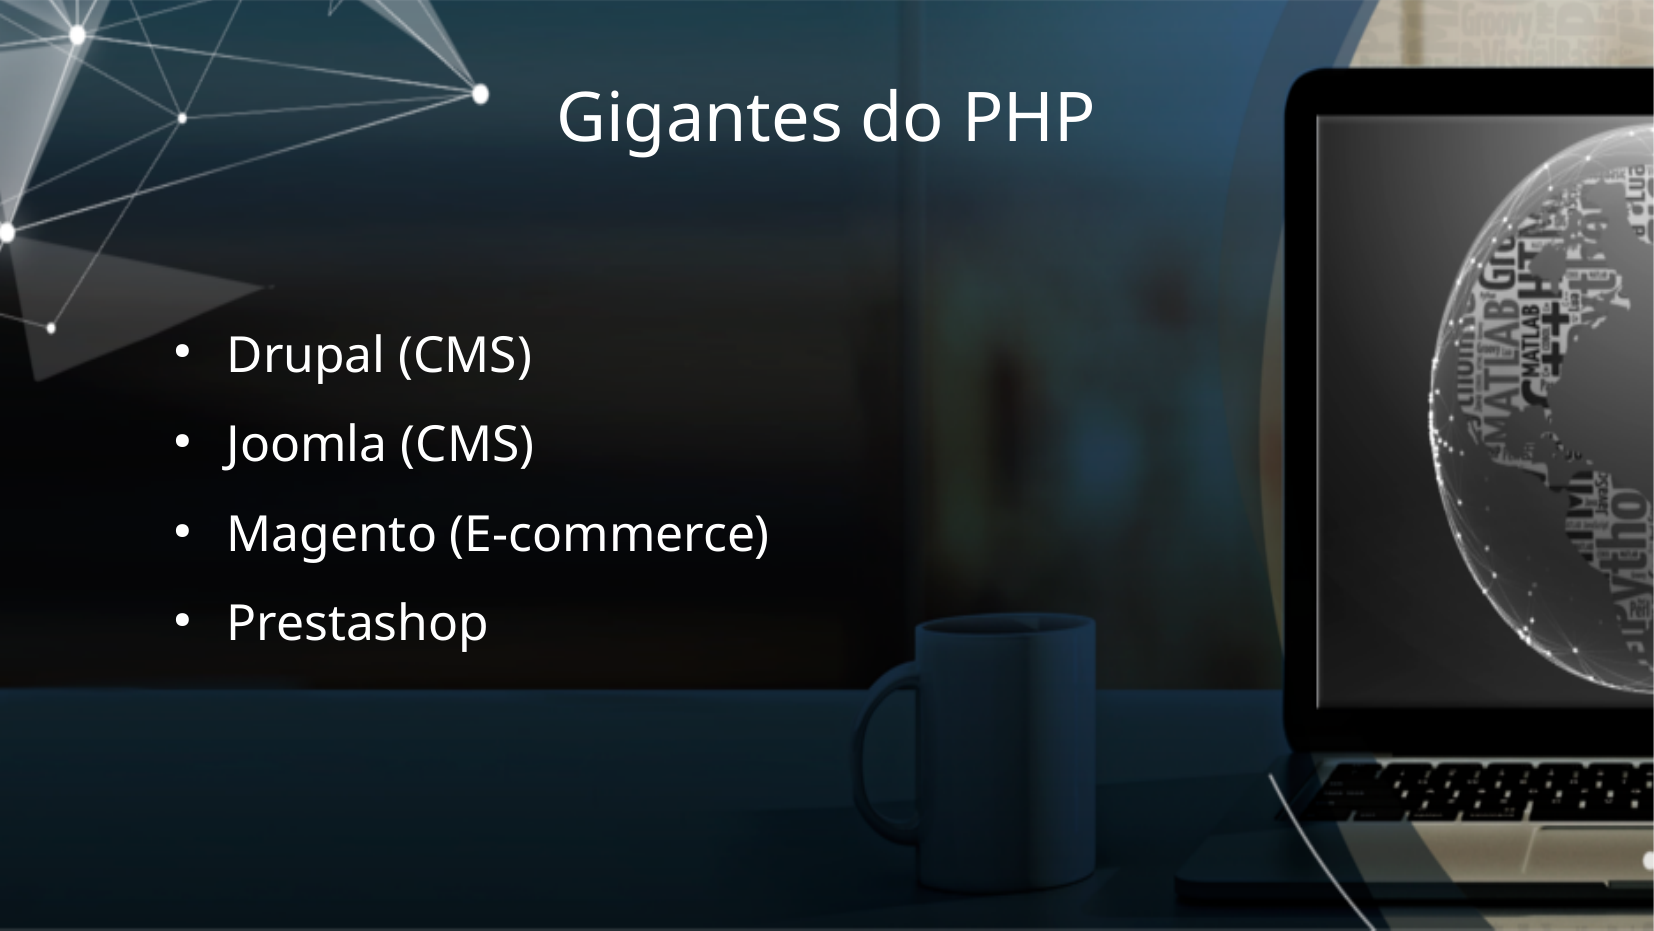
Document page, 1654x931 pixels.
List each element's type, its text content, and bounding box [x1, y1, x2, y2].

list Drupal (CMS) Joomla (CMS) Magento (E-commerce) Prestashop [82, 217, 1571, 757]
picture [0, 0, 1654, 931]
title Gigantes do PHP [82, 37, 1571, 193]
